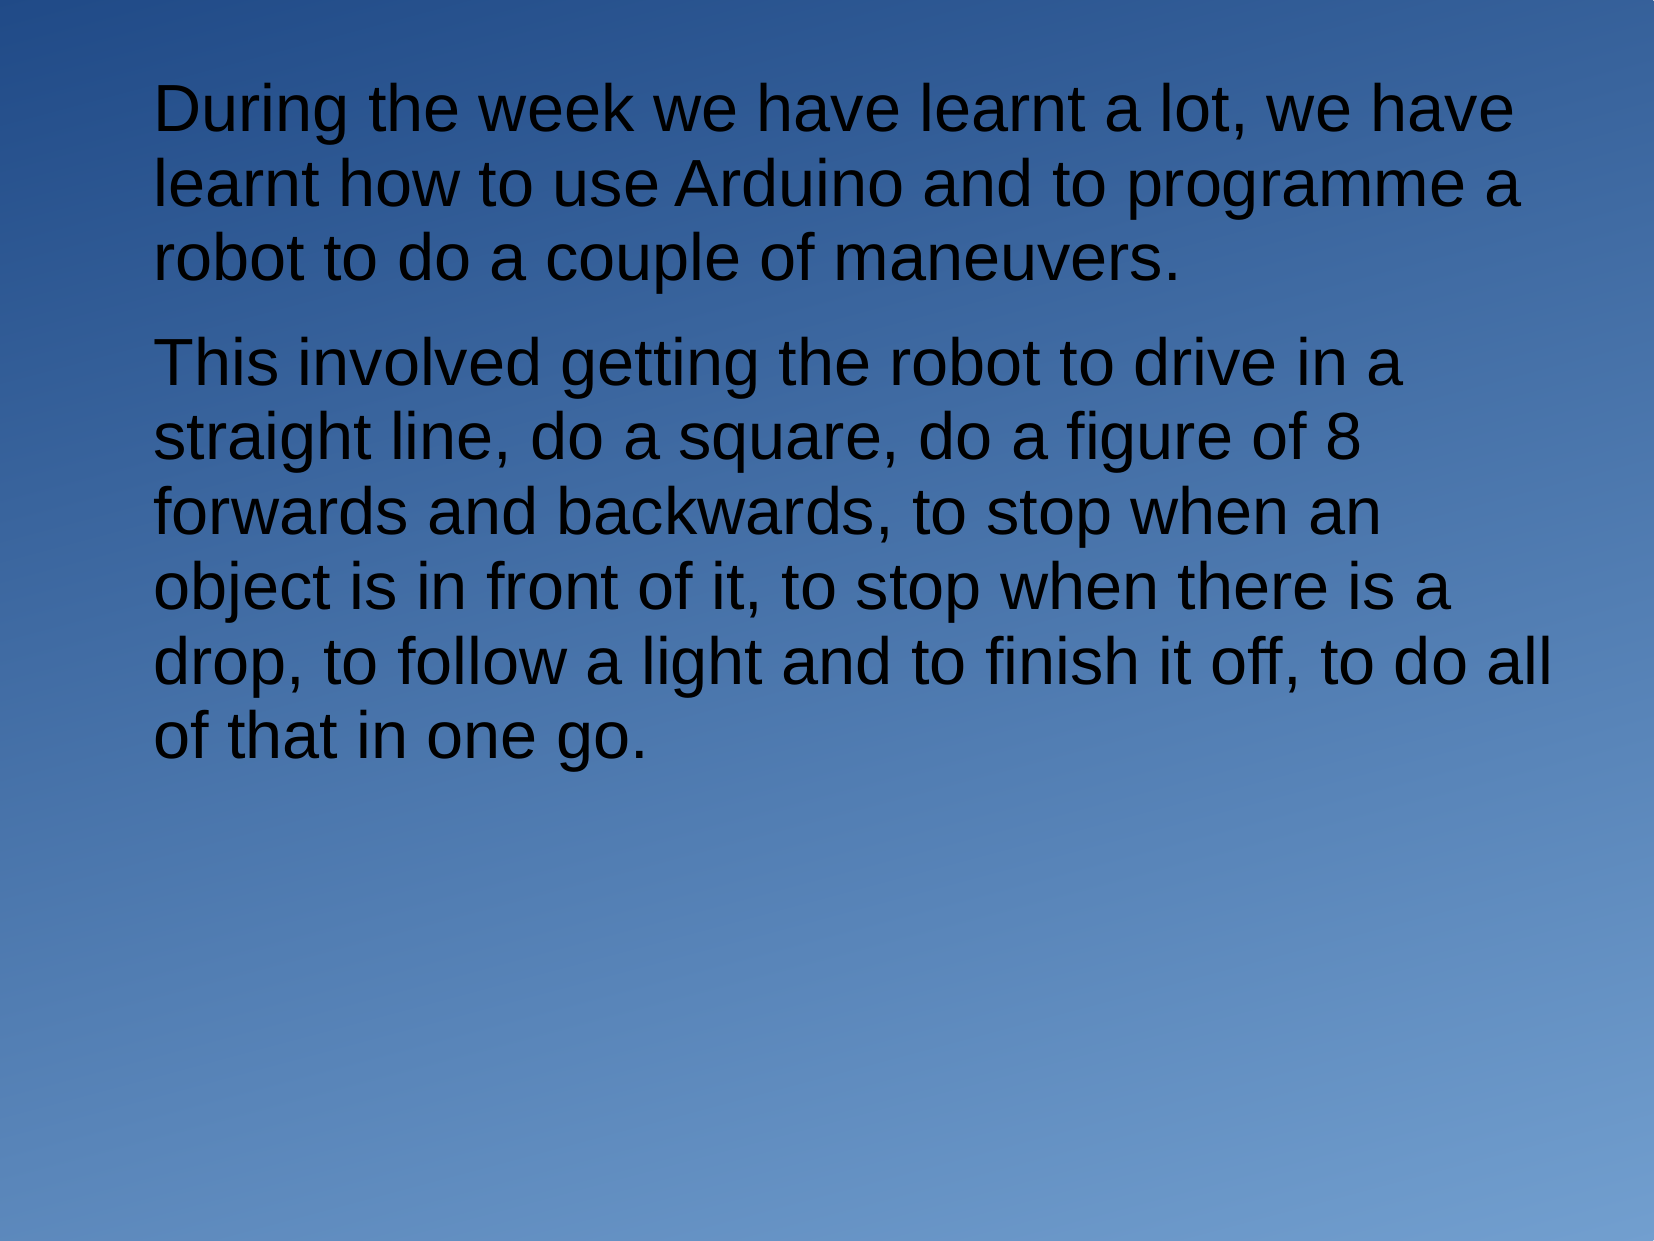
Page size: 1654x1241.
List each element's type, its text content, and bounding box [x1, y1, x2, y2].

list During the week we have learnt a lot, we have learnt how to use Arduino and to programme a robot to do a couple of maneuvers. This involved getting the robot to drive in a straight line, do a square, do a figure of 8 forwards and backwards, to stop when an object is in front of it, to stop when there is a drop, to follow a light and to finish it off, to do all of that in one go. [82, 70, 1571, 1170]
